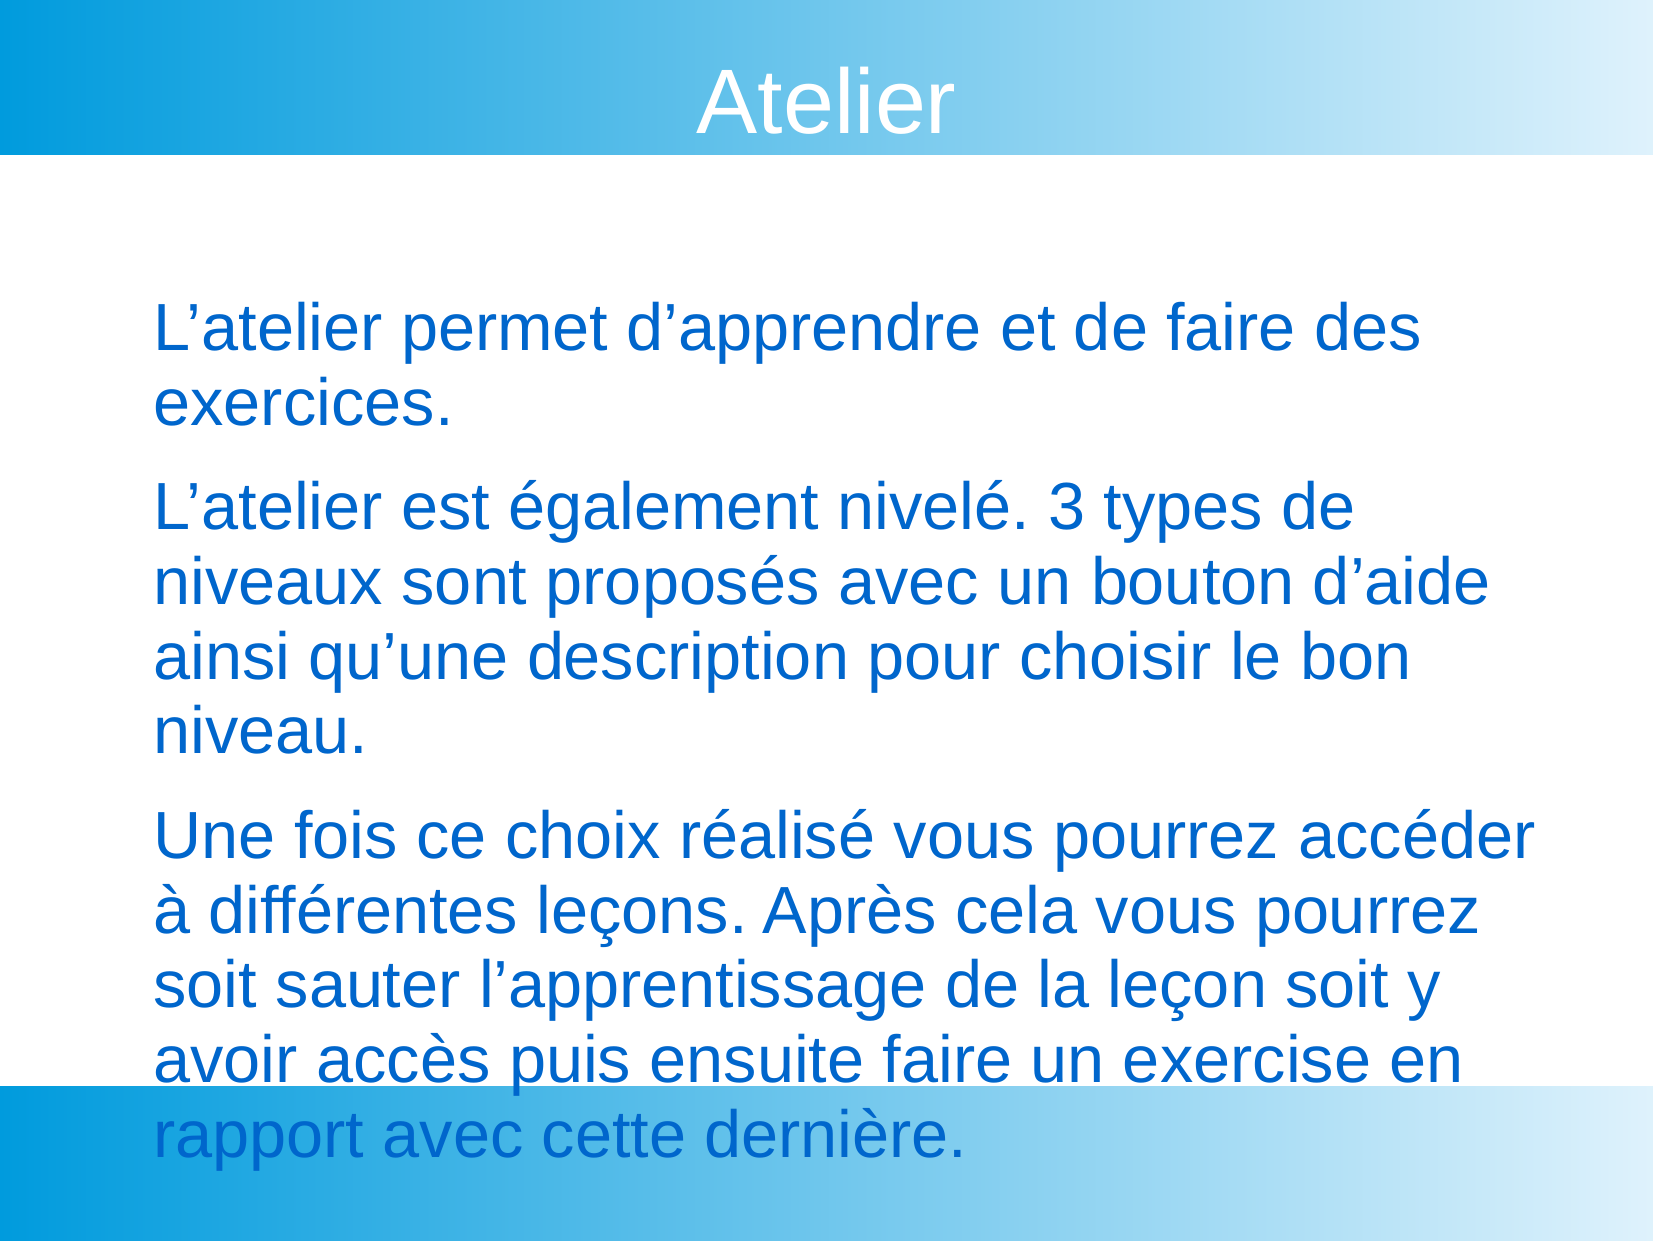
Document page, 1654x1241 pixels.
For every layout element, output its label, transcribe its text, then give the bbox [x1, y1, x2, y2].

list L’atelier permet d’apprendre et de faire des exercices. L’atelier est également nivelé. 3 types de niveaux sont proposés avec un bouton d’aide ainsi qu’une description pour choisir le bon niveau. Une fois ce choix réalisé vous pourrez accéder à différentes leçons. Après cela vous pourrez soit sauter l’apprentissage de la leçon soit y avoir accès puis ensuite faire un exercise en rapport avec cette dernière. [82, 290, 1571, 1010]
title Atelier [82, 49, 1571, 155]
